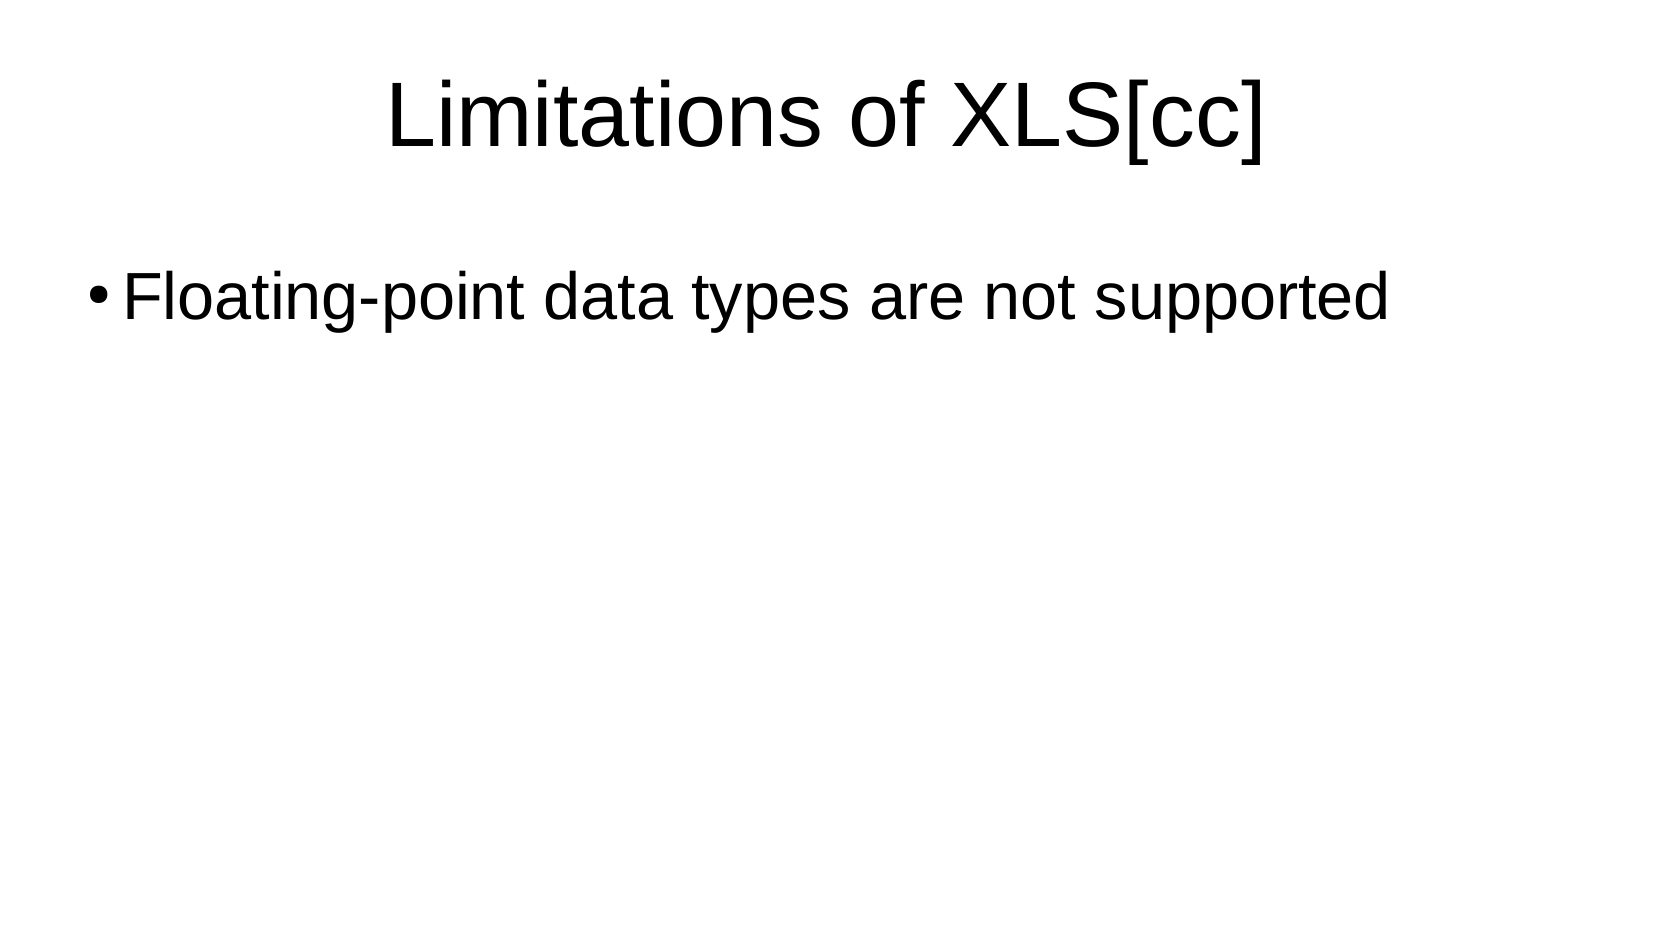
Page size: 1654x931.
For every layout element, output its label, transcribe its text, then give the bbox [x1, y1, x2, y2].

title Limitations of XLS[cc] [82, 37, 1571, 193]
subtitle Floating-point data types are not supported [86, 217, 1576, 451]
